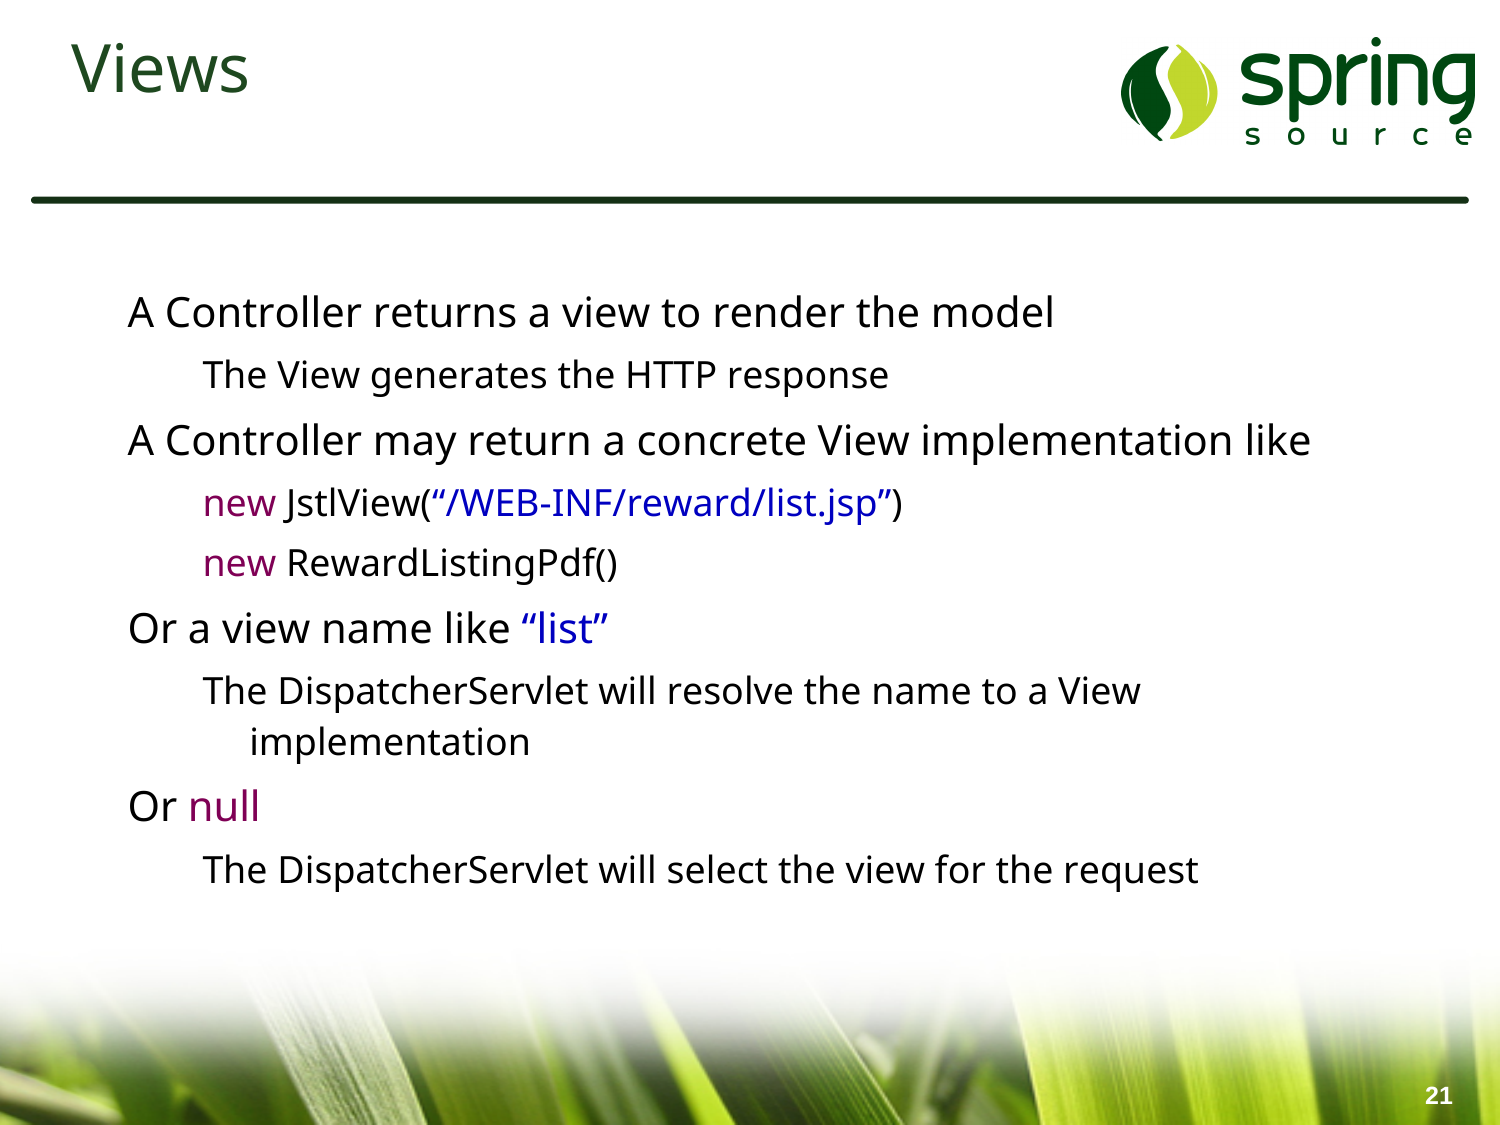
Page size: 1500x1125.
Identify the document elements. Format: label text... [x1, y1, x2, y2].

title Views [56, 13, 1089, 176]
picture [1121, 37, 1475, 145]
list A Controller returns a view to render the model The View generates the HTTP response A Controller may return a concrete View implementation like new JstlView(“/WEB-INF/reward/list.jsp”) new RewardListingPdf() Or a view name like “list” The DispatcherServlet will resolve the name to a View implementation Or null The DispatcherServlet will select the view for the request [112, 274, 1388, 1038]
picture [0, 944, 1500, 1125]
